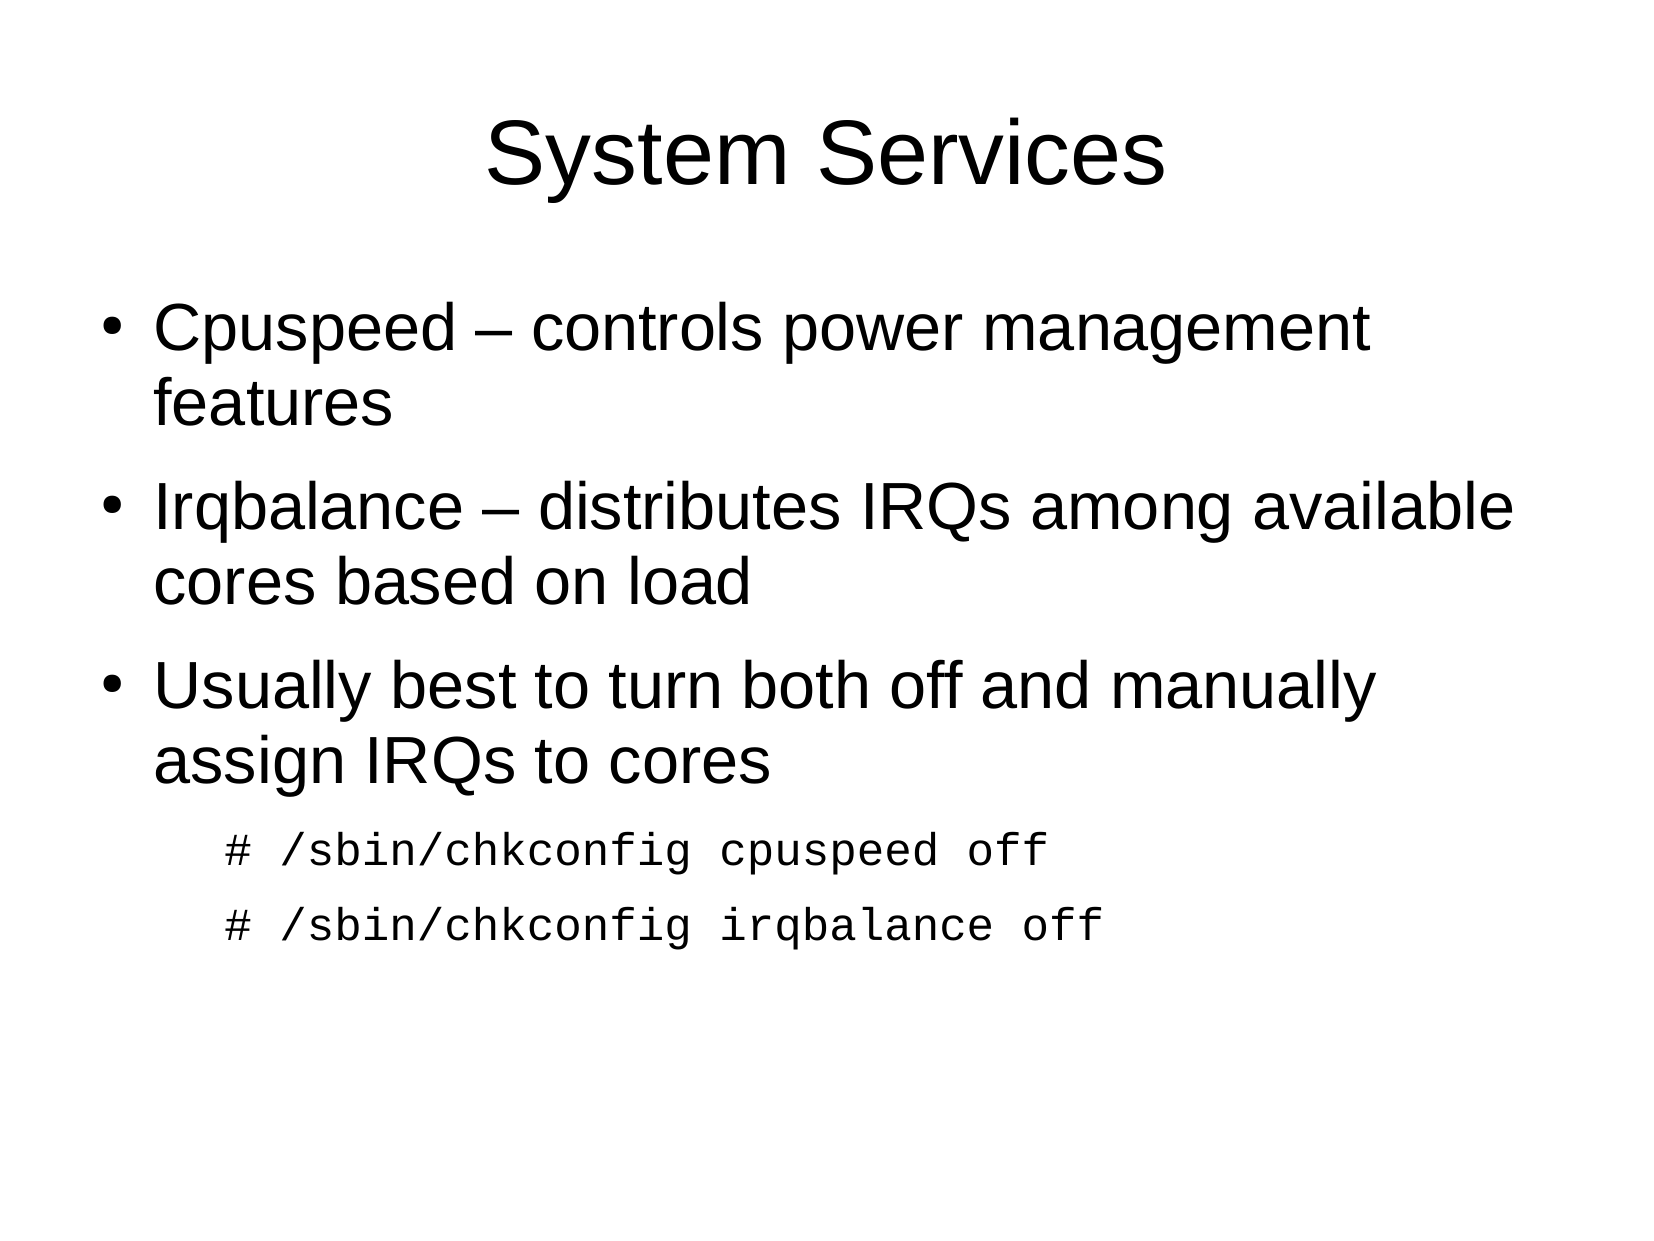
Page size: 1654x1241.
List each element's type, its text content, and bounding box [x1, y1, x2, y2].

list Cpuspeed – controls power management features Irqbalance – distributes IRQs among available cores based on load Usually best to turn both off and manually assign IRQs to cores # /sbin/chkconfig cpuspeed off # /sbin/chkconfig irqbalance off [82, 290, 1571, 1094]
title System Services [82, 56, 1571, 250]
